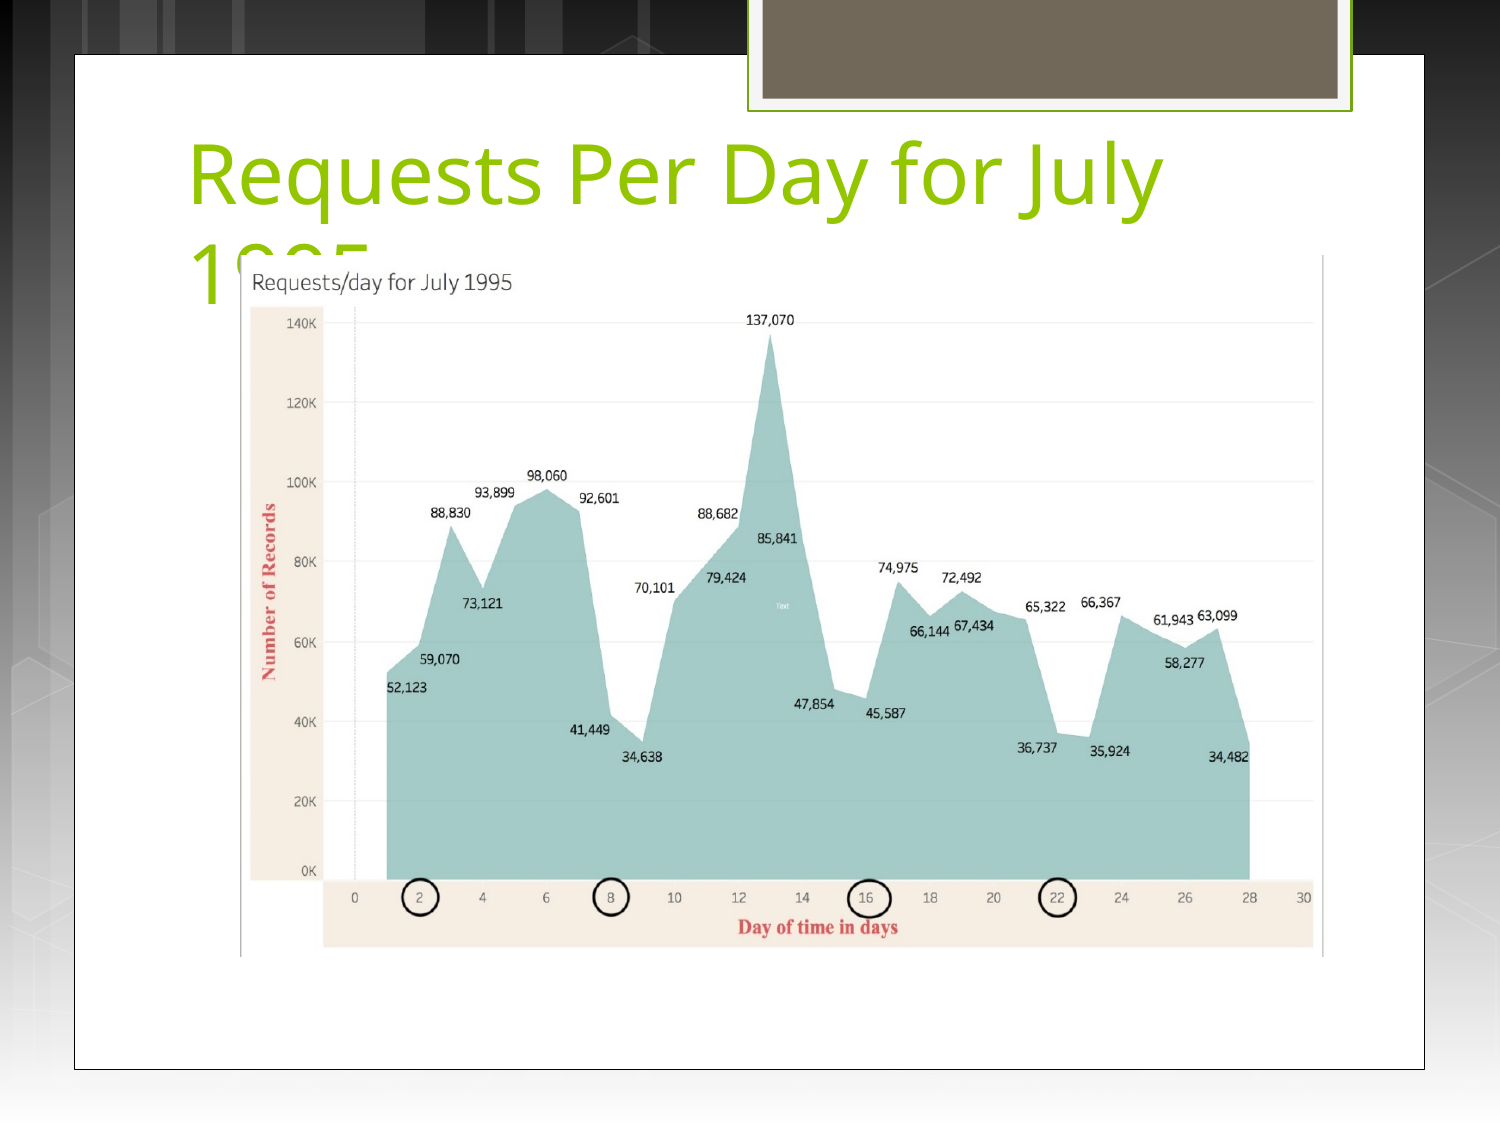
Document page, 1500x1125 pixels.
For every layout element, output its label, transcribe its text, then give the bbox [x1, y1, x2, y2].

title Requests Per Day for July 1995 [171, 113, 1324, 197]
picture [240, 255, 1324, 957]
